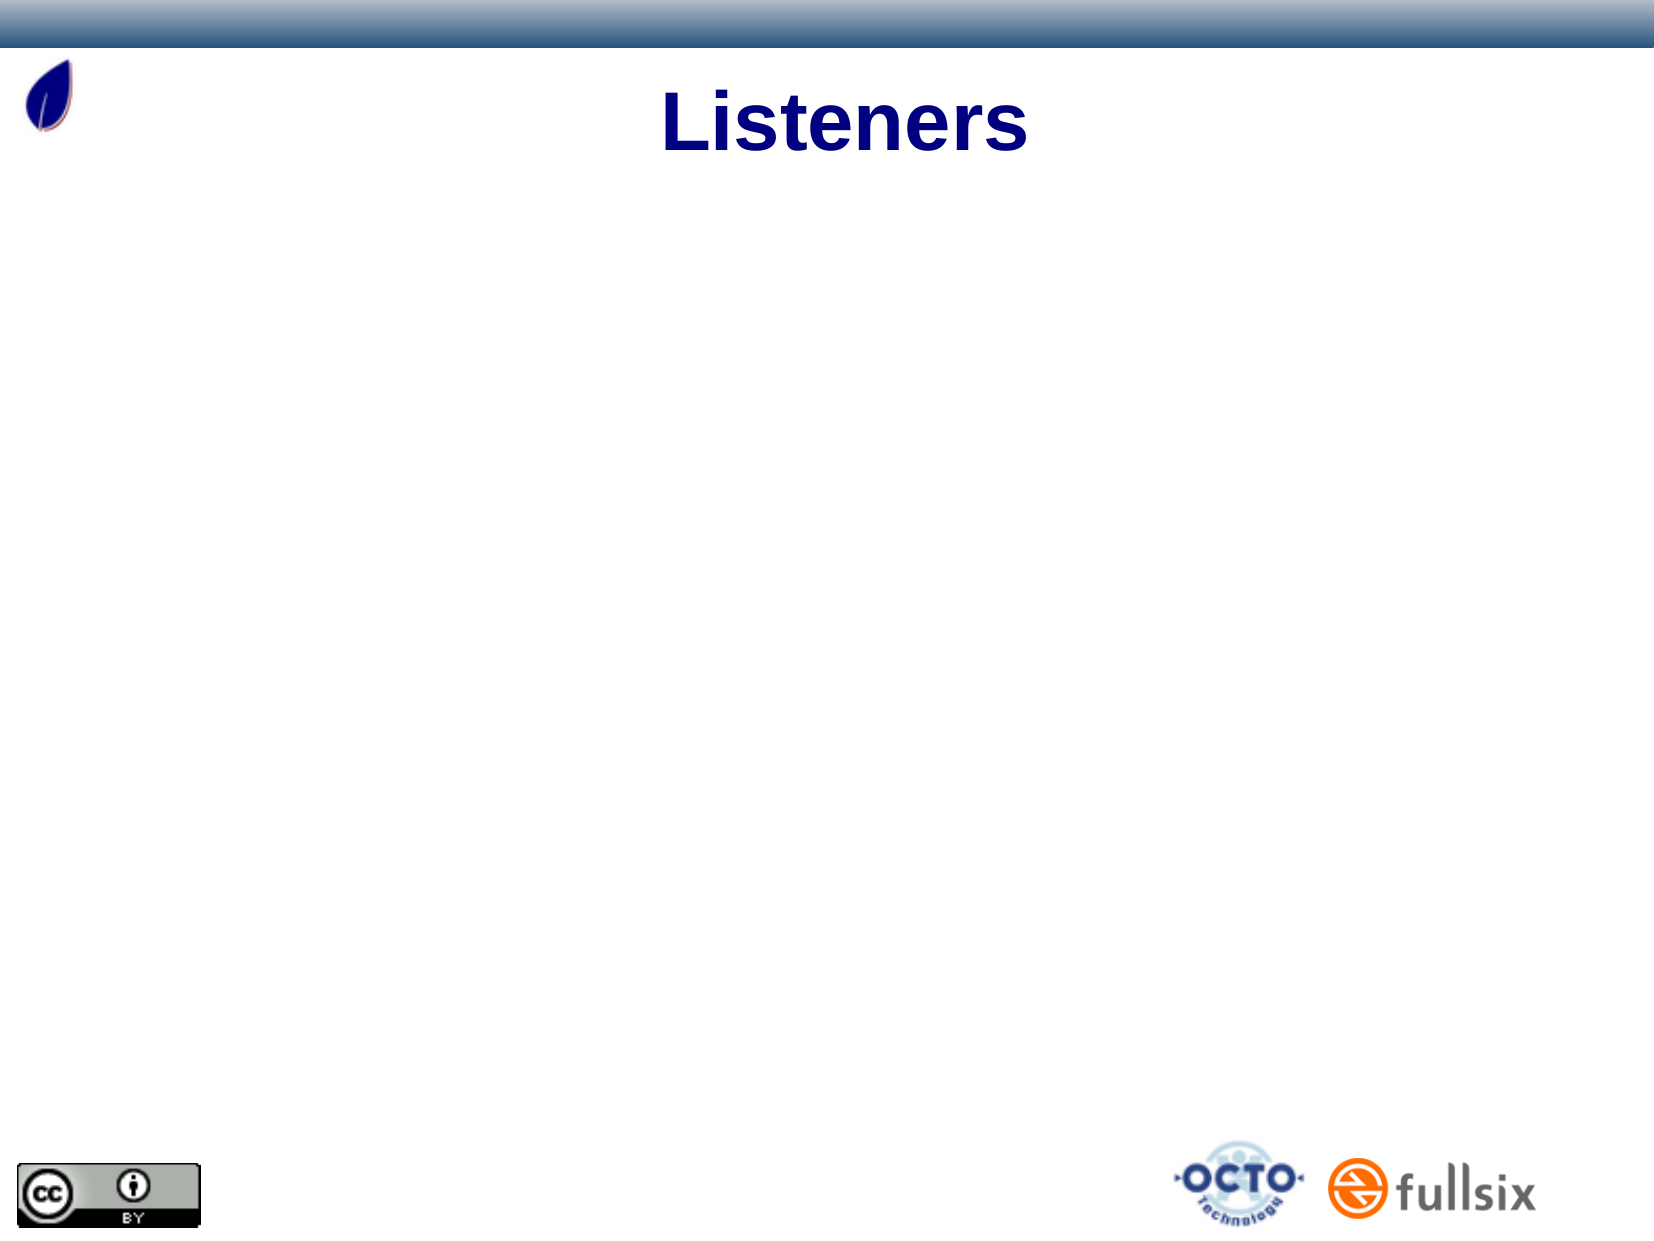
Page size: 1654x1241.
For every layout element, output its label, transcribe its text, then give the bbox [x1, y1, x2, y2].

picture [1166, 1138, 1313, 1235]
picture [14, 55, 89, 136]
picture [1328, 1158, 1536, 1219]
title Listeners [156, 55, 1534, 188]
picture [17, 1163, 201, 1228]
